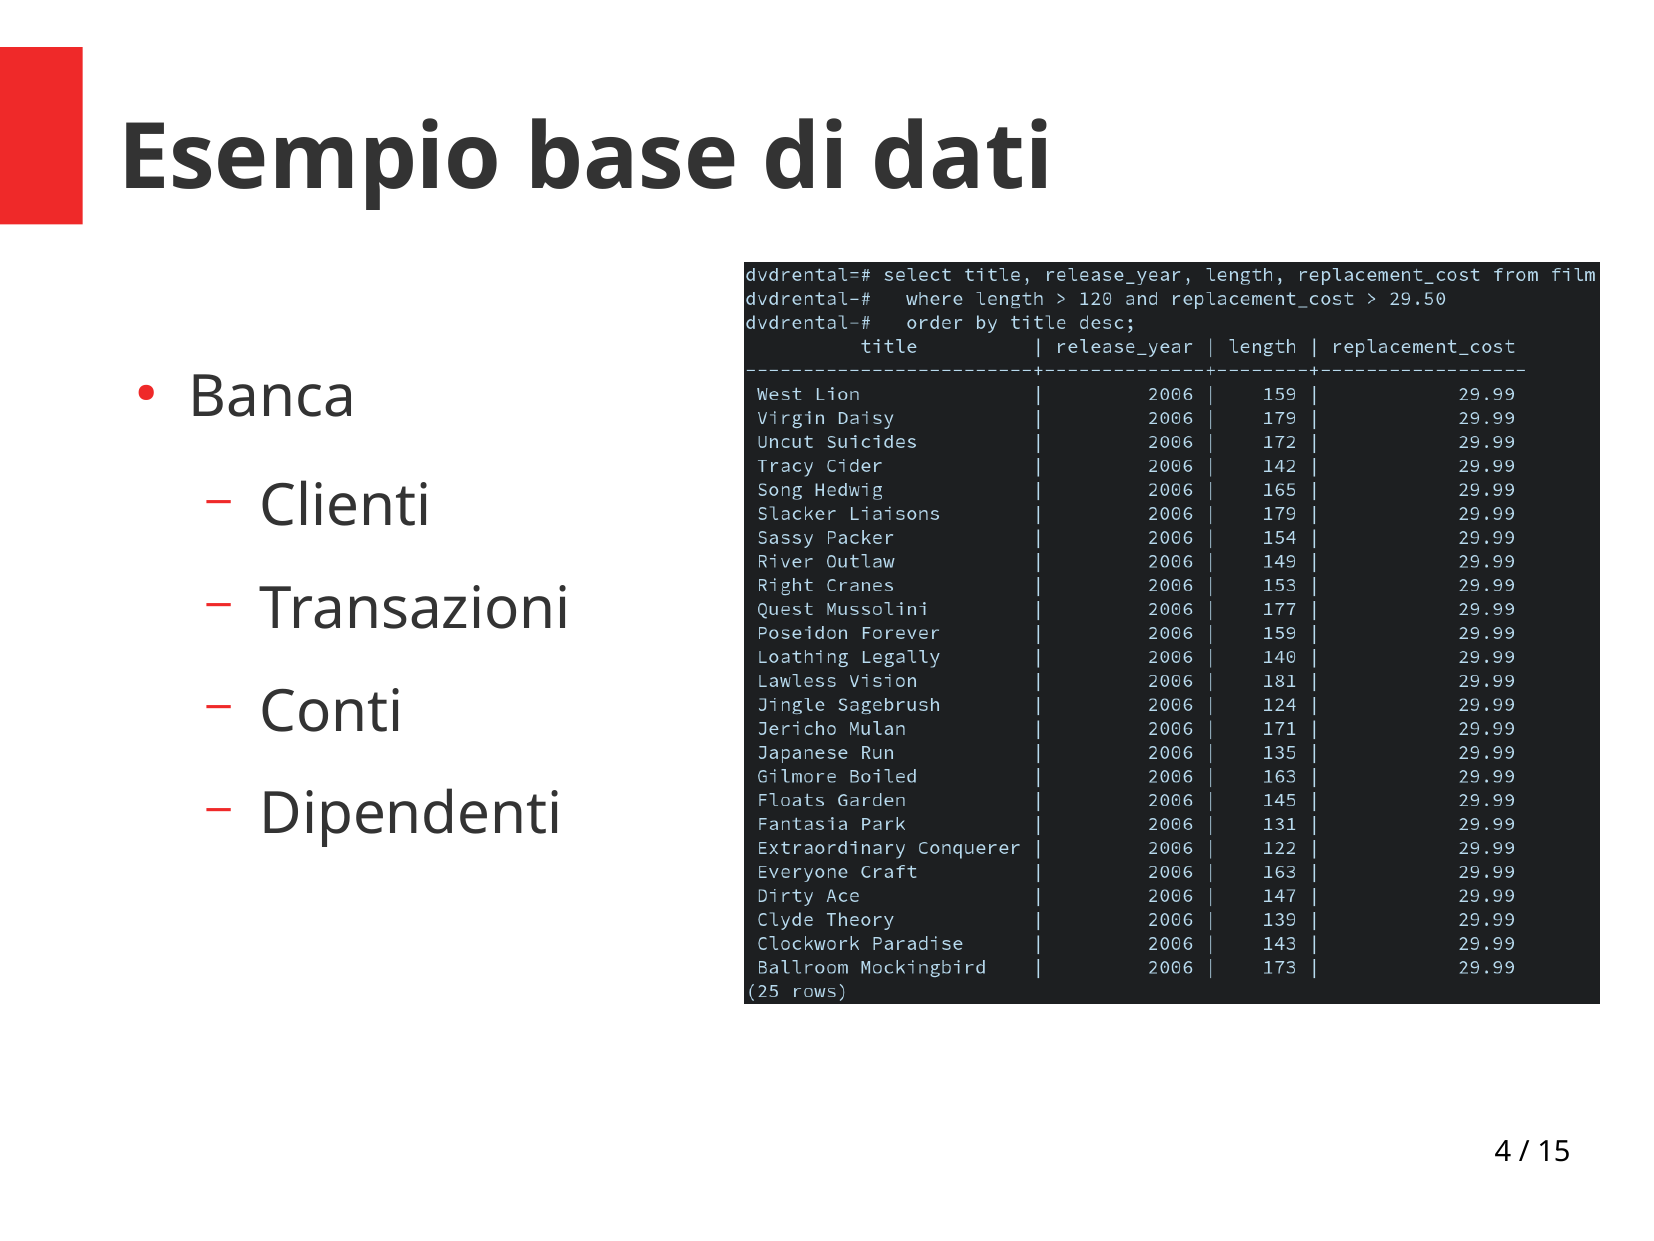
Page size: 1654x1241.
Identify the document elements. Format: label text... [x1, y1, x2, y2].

list Banca Clienti Transazioni Conti Dipendenti [118, 354, 1536, 1074]
title Esempio base di dati [118, 49, 1571, 257]
picture [744, 262, 1600, 1004]
